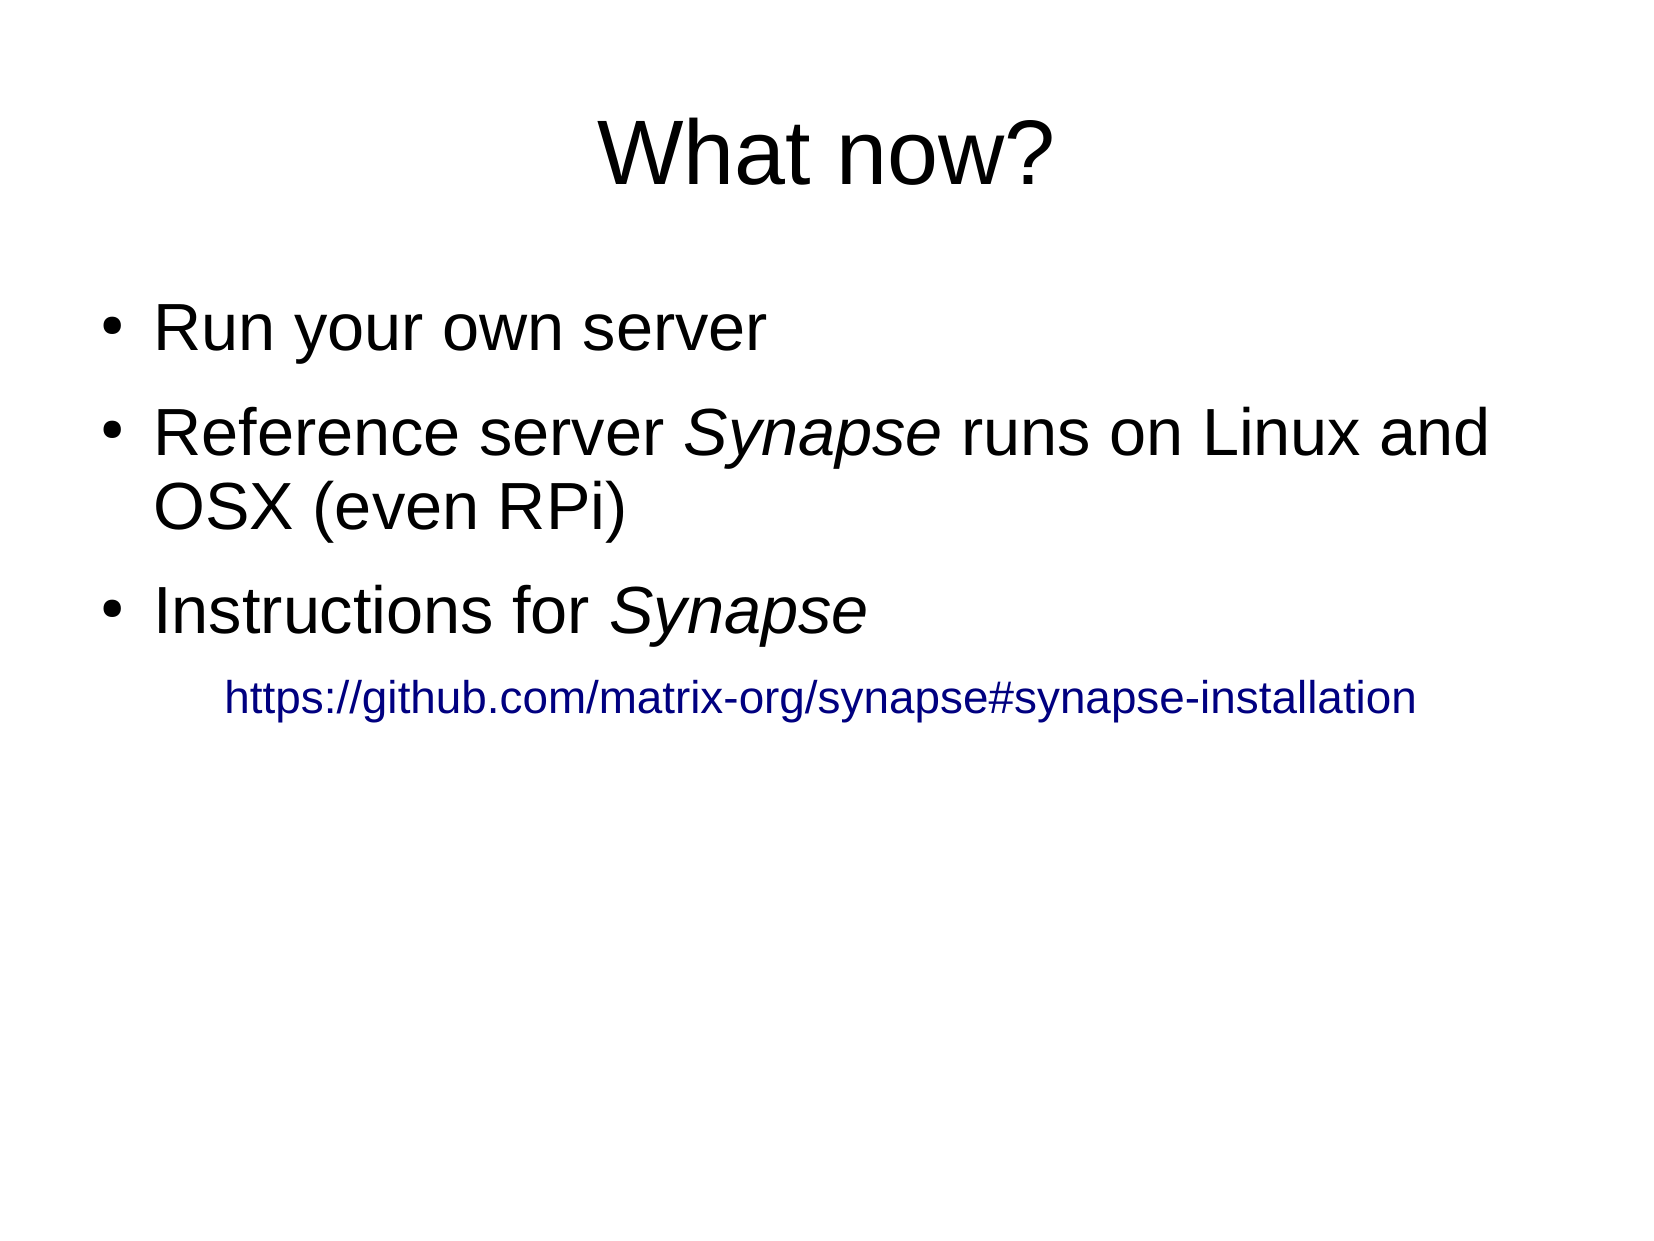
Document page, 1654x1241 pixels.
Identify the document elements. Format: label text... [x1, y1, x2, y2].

title What now? [82, 49, 1571, 257]
list Run your own server Reference server Synapse runs on Linux and OSX (even RPi) Instructions for Synapse https://github.com/matrix-org/synapse#synapse-installation [82, 290, 1571, 1010]
